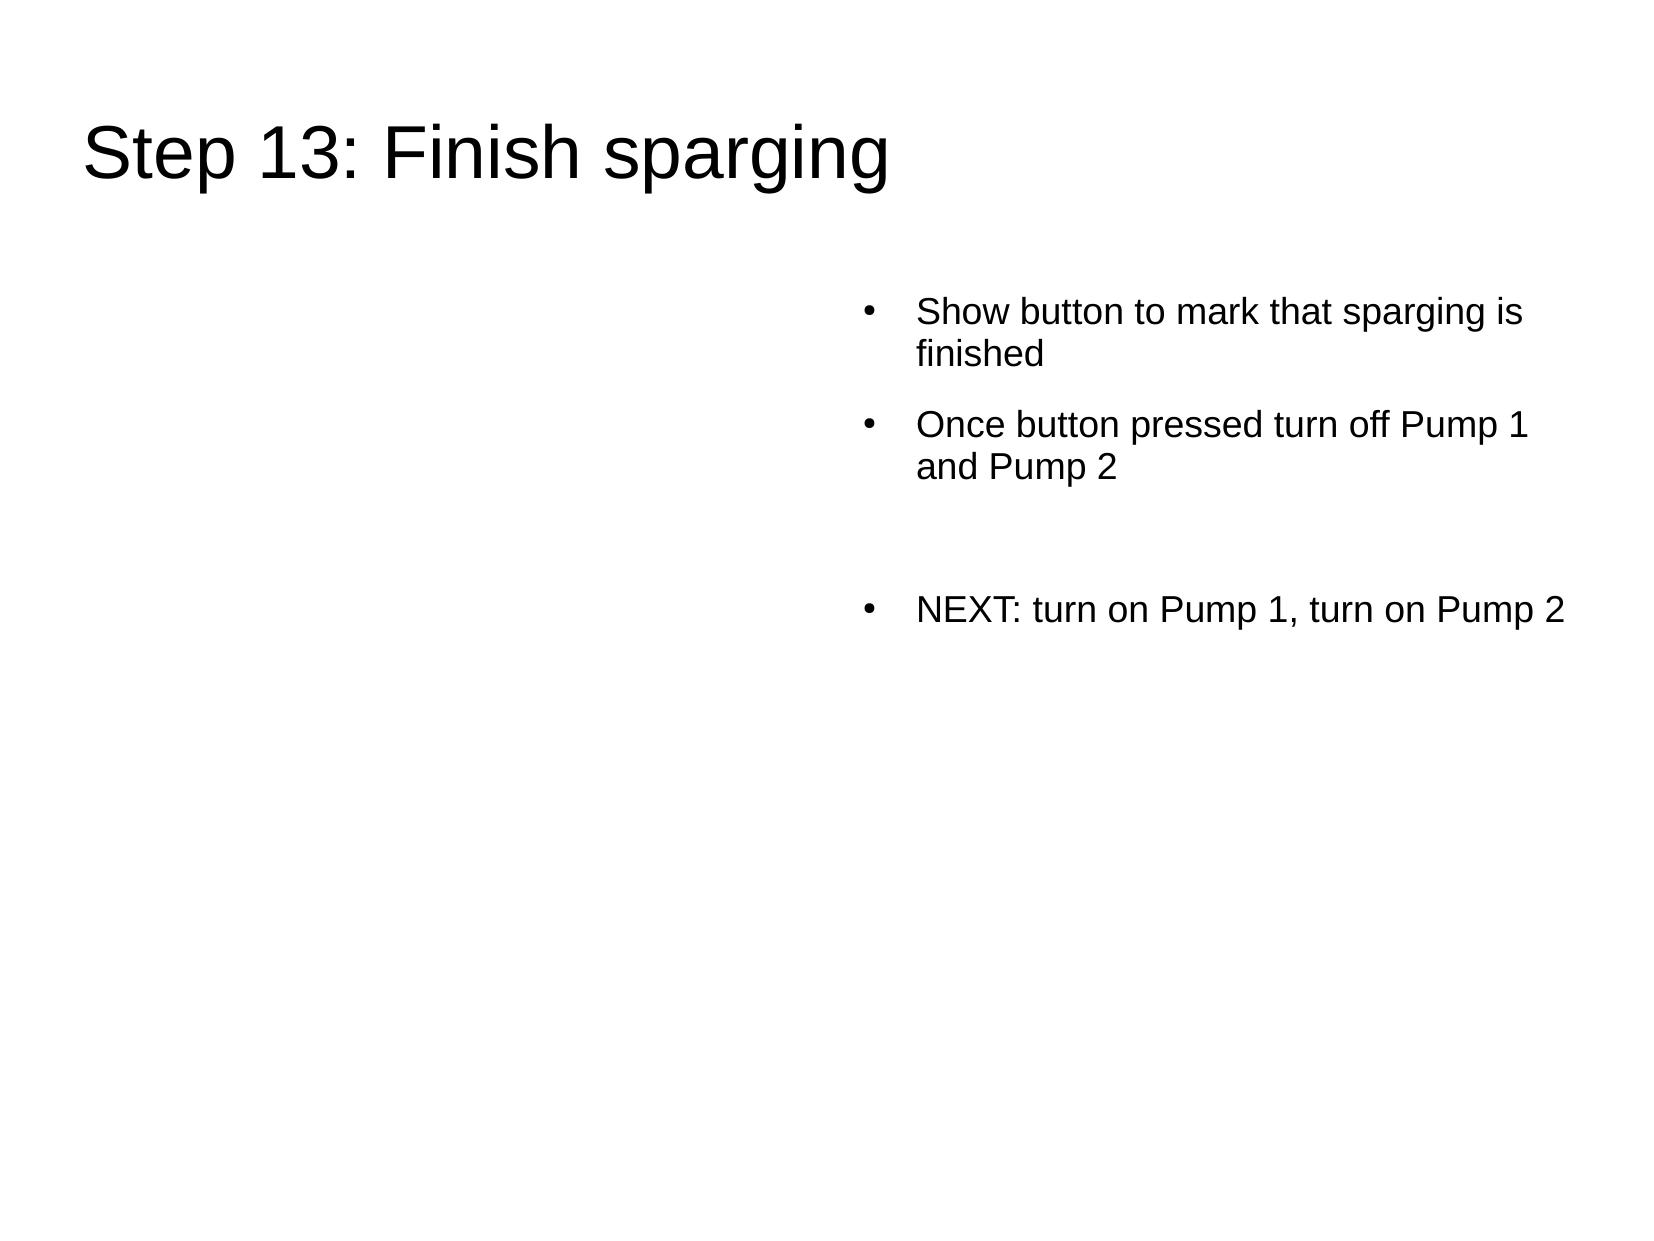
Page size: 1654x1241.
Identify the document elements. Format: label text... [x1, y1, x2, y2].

title Step 13: Finish sparging [82, 49, 1571, 257]
list Show button to mark that sparging is finished Once button pressed turn off Pump 1 and Pump 2 NEXT: turn on Pump 1, turn on Pump 2 [845, 290, 1572, 1010]
